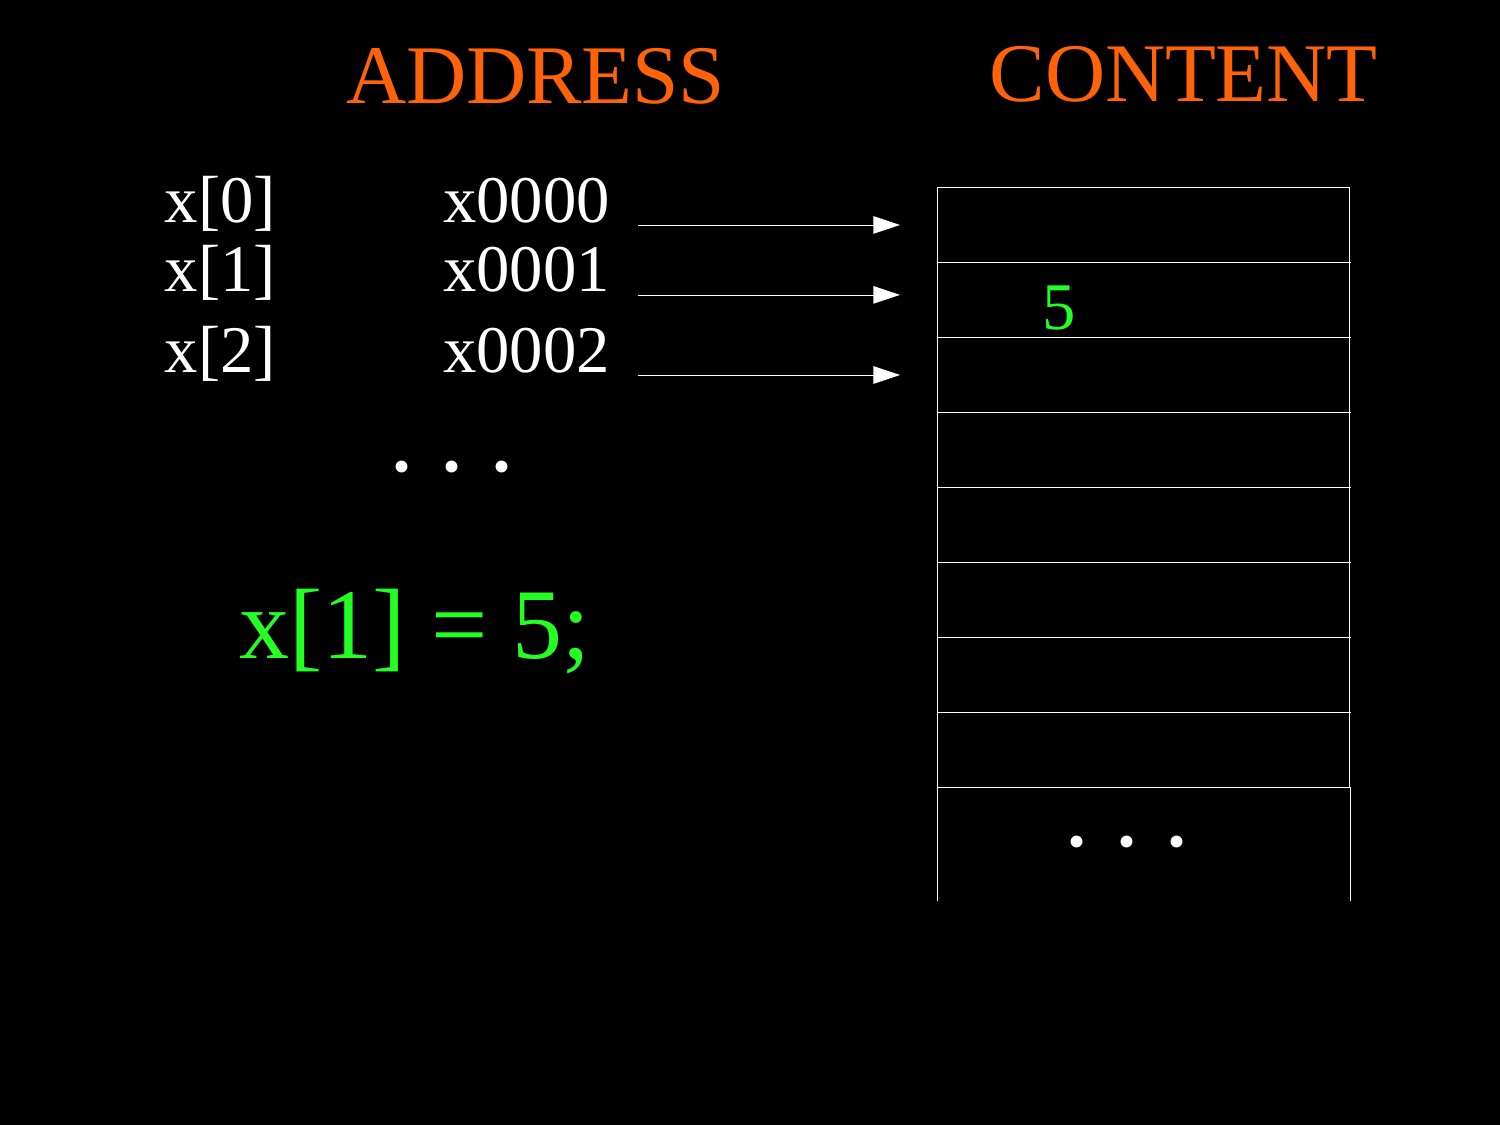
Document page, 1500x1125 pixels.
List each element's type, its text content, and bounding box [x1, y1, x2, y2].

text_box x[2] x0002 [150, 305, 638, 395]
text_box 5 [1027, 262, 1500, 352]
text_box x[1] x0001 [150, 224, 638, 305]
text_box ADDRESS [331, 22, 782, 130]
text_box . . . [375, 375, 563, 501]
text_box x[0] x0000 [150, 155, 638, 224]
text_box CONTENT [975, 20, 1500, 128]
text_box x[1] = 5; [225, 562, 713, 699]
text_box . . . [1050, 750, 1238, 876]
